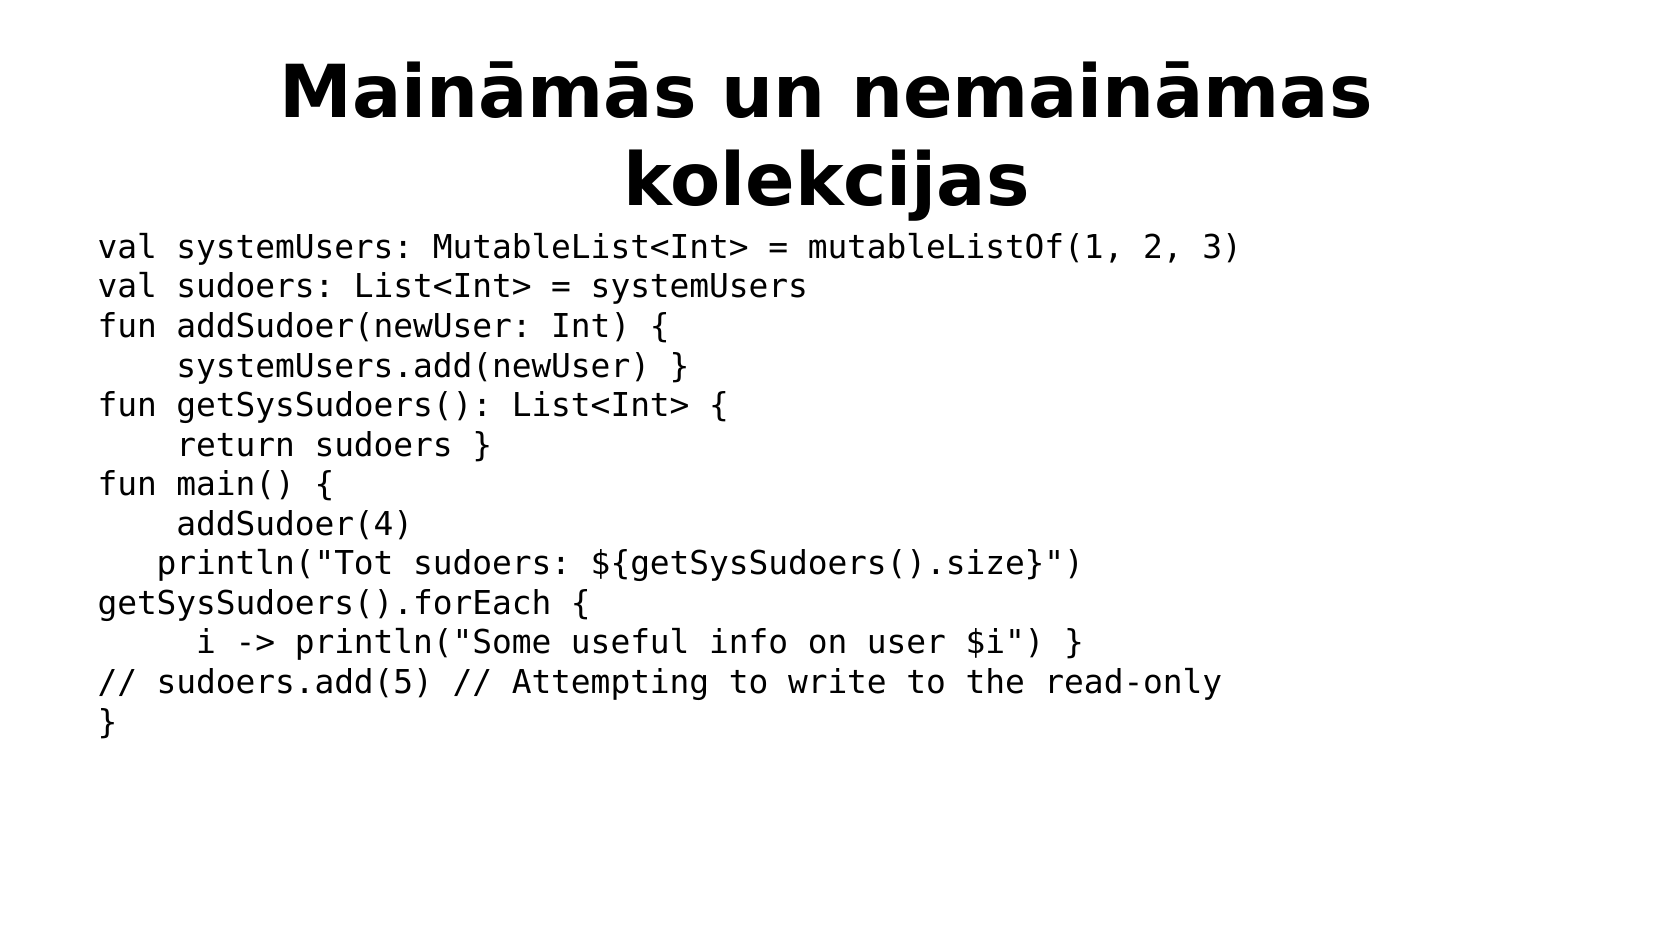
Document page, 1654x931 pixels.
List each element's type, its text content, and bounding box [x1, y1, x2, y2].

title Maināmās un nemaināmas kolekcijas [82, 37, 1571, 147]
list val systemUsers: MutableList<Int> = mutableListOf(1, 2, 3) val sudoers: List<Int> = systemUsers fun addSudoer(newUser: Int) { systemUsers.add(newUser) } fun getSysSudoers(): List<Int> { return sudoers } fun main() { addSudoer(4) println("Tot sudoers: ${getSysSudoers().size}") getSysSudoers().forEach { i -> println("Some useful info on user $i") } // sudoers.add(5) // Attempting to write to the read-only } [82, 217, 1571, 758]
